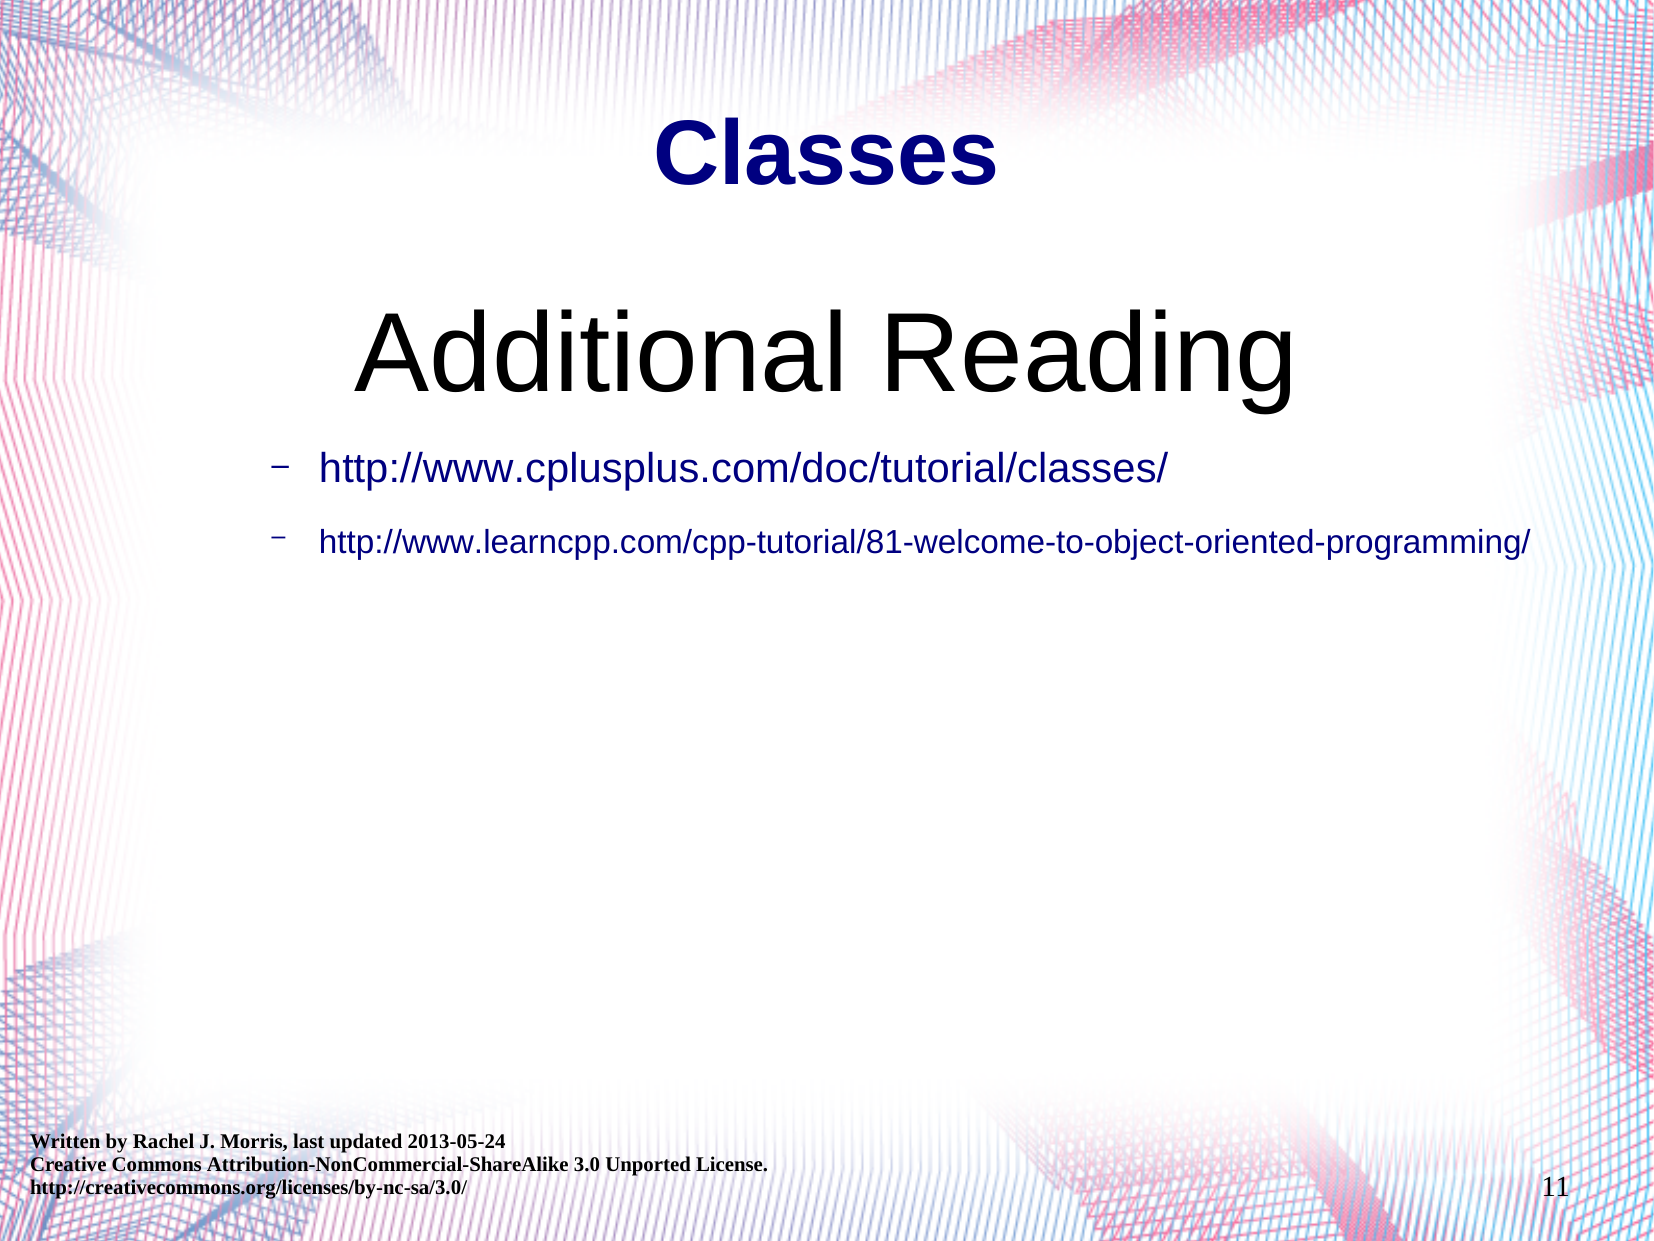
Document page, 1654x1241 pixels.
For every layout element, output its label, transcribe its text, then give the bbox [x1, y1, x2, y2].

title Classes [82, 49, 1571, 257]
picture [0, 0, 1654, 1241]
list Additional Reading http://www.cplusplus.com/doc/tutorial/classes/ http://www.learncpp.com/cpp-tutorial/81-welcome-to-object-oriented-programming/ [82, 290, 1571, 1010]
